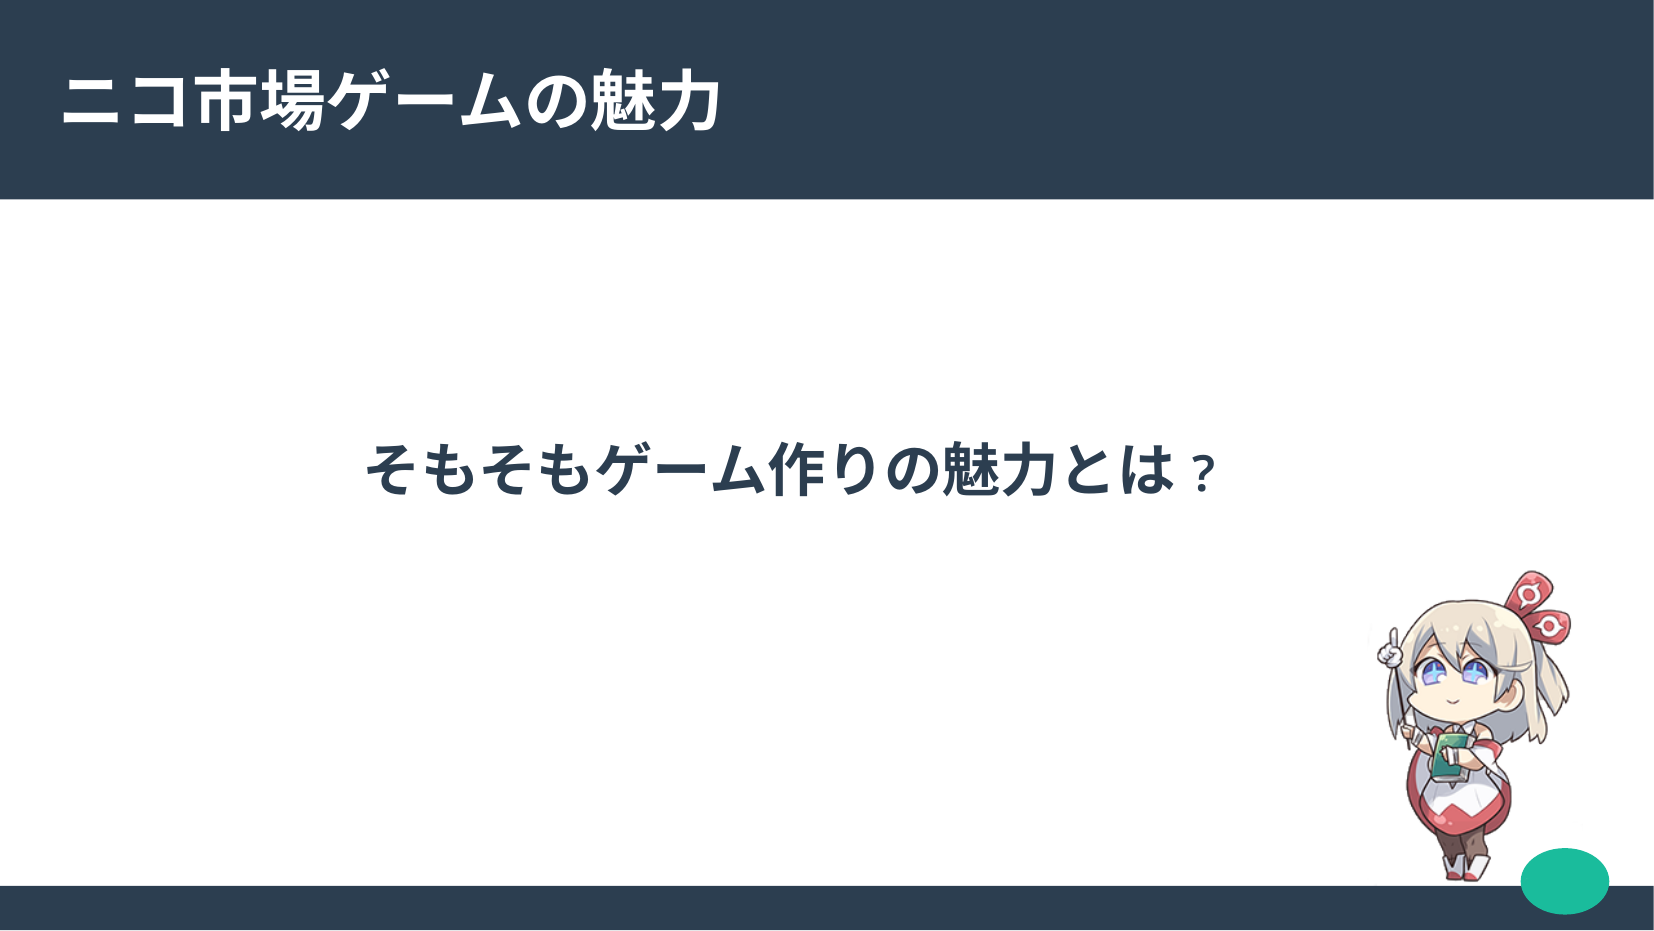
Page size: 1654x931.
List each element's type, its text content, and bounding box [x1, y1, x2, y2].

list そもそもゲーム作りの魅力とは? [59, 243, 1595, 864]
picture [1367, 555, 1583, 886]
title ニコ市場ゲームの魅力 [59, 37, 1595, 155]
